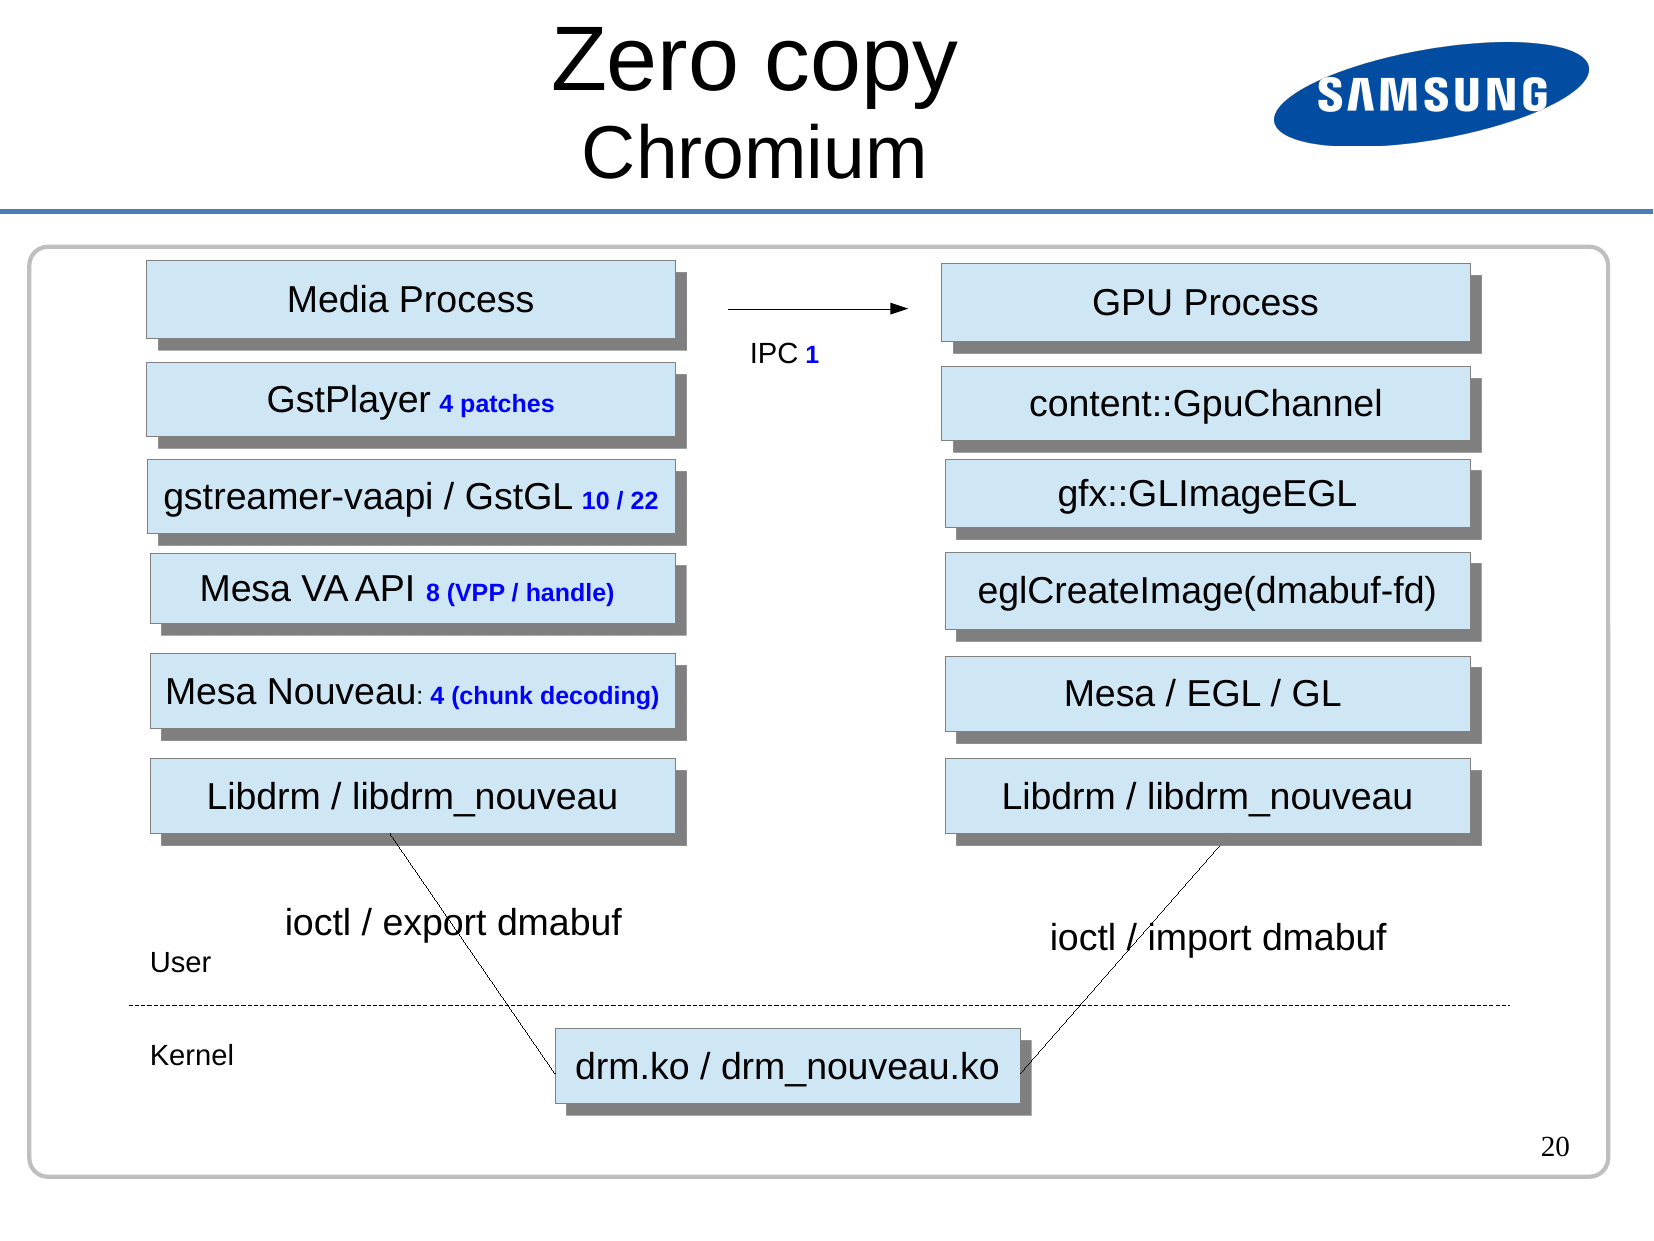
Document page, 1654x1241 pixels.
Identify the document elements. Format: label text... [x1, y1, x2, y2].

text_box gstreamer-vaapi / GstGL 10 / 22 [147, 459, 676, 534]
text_box GstPlayer 4 patches [146, 362, 676, 437]
text_box IPC 1 [735, 330, 871, 378]
text_box content::GpuChannel [941, 366, 1471, 441]
text_box Media Process [146, 260, 676, 339]
text_box Libdrm / libdrm_nouveau [945, 758, 1471, 834]
text_box Mesa VA API 8 (VPP / handle) [150, 553, 676, 624]
text_box Zero copy Chromium [456, 0, 1054, 202]
text_box Libdrm / libdrm_nouveau [150, 758, 676, 834]
text_box Mesa Nouveau: 4 (chunk decoding) [150, 653, 676, 729]
picture [0, 0, 1654, 1241]
text_box GPU Process [941, 263, 1471, 342]
text_box Kernel [135, 1031, 286, 1080]
text_box gfx::GLImageEGL [945, 459, 1471, 528]
text_box ioctl / import dmabuf [1035, 909, 1471, 966]
text_box User [135, 938, 286, 987]
text_box ioctl / export dmabuf [270, 893, 646, 954]
text_box Mesa / EGL / GL [945, 656, 1471, 732]
text_box drm.ko / drm_nouveau.ko [555, 1028, 1021, 1104]
text_box eglCreateImage(dmabuf-fd) [945, 552, 1471, 630]
